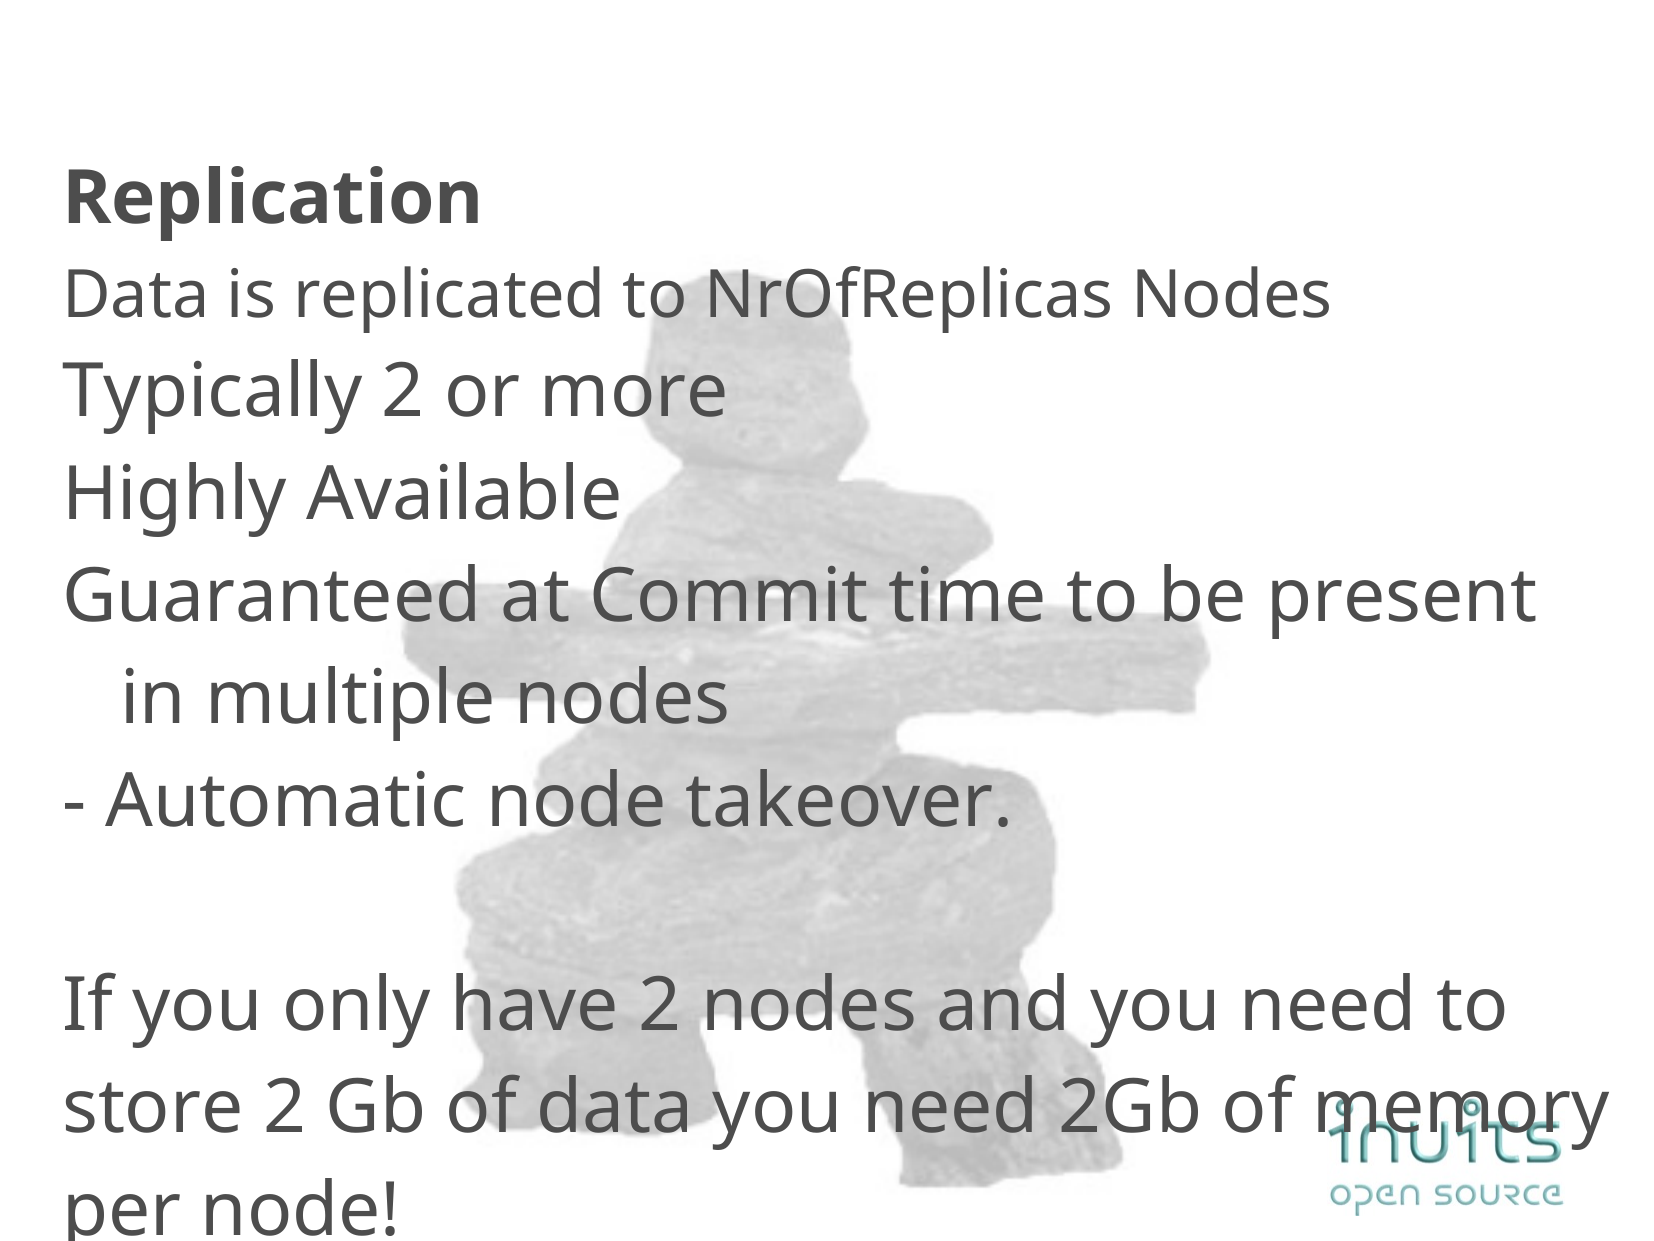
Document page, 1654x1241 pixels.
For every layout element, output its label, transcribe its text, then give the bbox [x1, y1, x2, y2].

text_box Replication Data is replicated to NrOfReplicas Nodes Typically 2 or more Highly Available Guaranteed at Commit time to be present in multiple nodes - Automatic node takeover. If you only have 2 nodes and you need to store 2 Gb of data you need 2Gb of memory per node! [47, 135, 1654, 1241]
